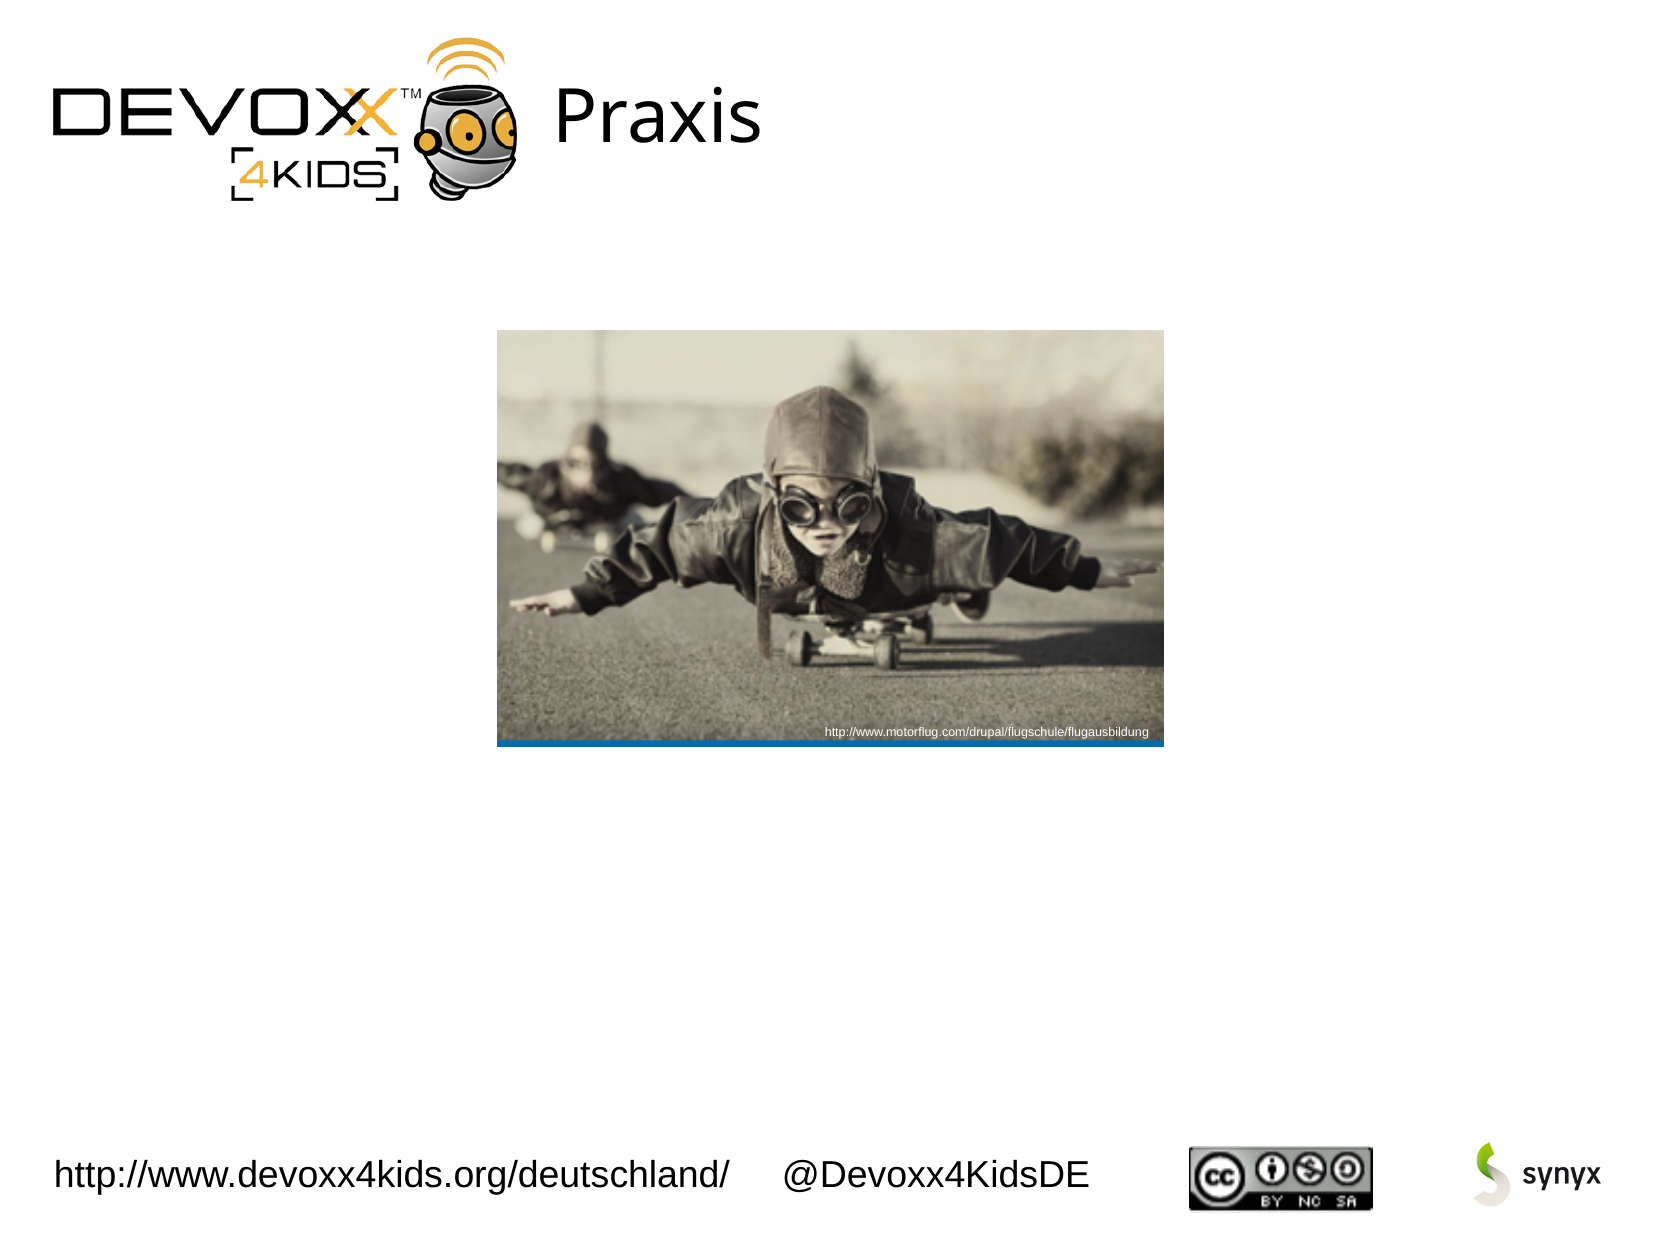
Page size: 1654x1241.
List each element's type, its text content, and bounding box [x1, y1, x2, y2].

title Praxis [537, 60, 1595, 302]
picture [1189, 1146, 1373, 1213]
picture [53, 37, 517, 201]
picture [1455, 1128, 1616, 1223]
picture [497, 330, 1164, 747]
text_box http://www.motorflug.com/drupal/flugschule/flugausbildung [810, 717, 1164, 747]
